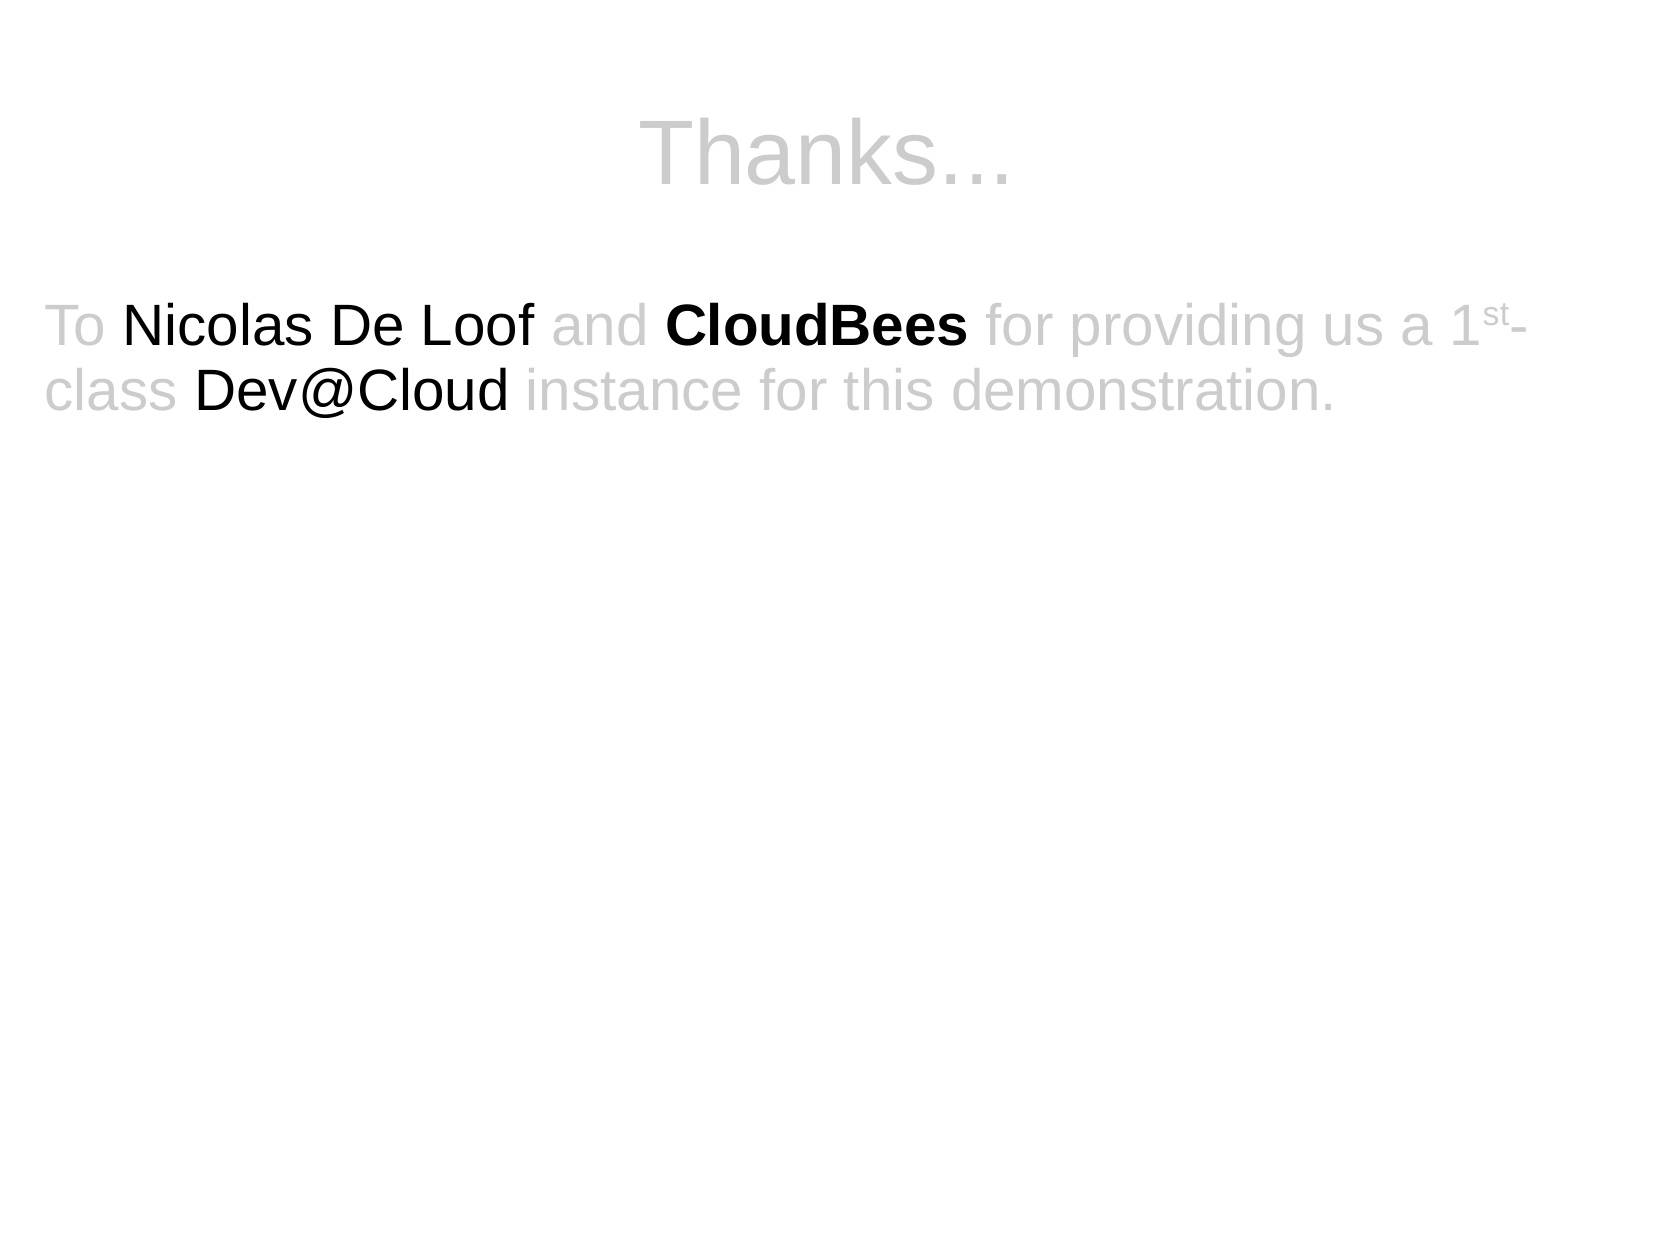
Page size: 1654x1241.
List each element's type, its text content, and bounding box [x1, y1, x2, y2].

title Thanks... [82, 49, 1571, 257]
text_box To Nicolas De Loof and CloudBees for providing us a 1st-class Dev@Cloud instance for this demonstration. [30, 285, 1636, 433]
